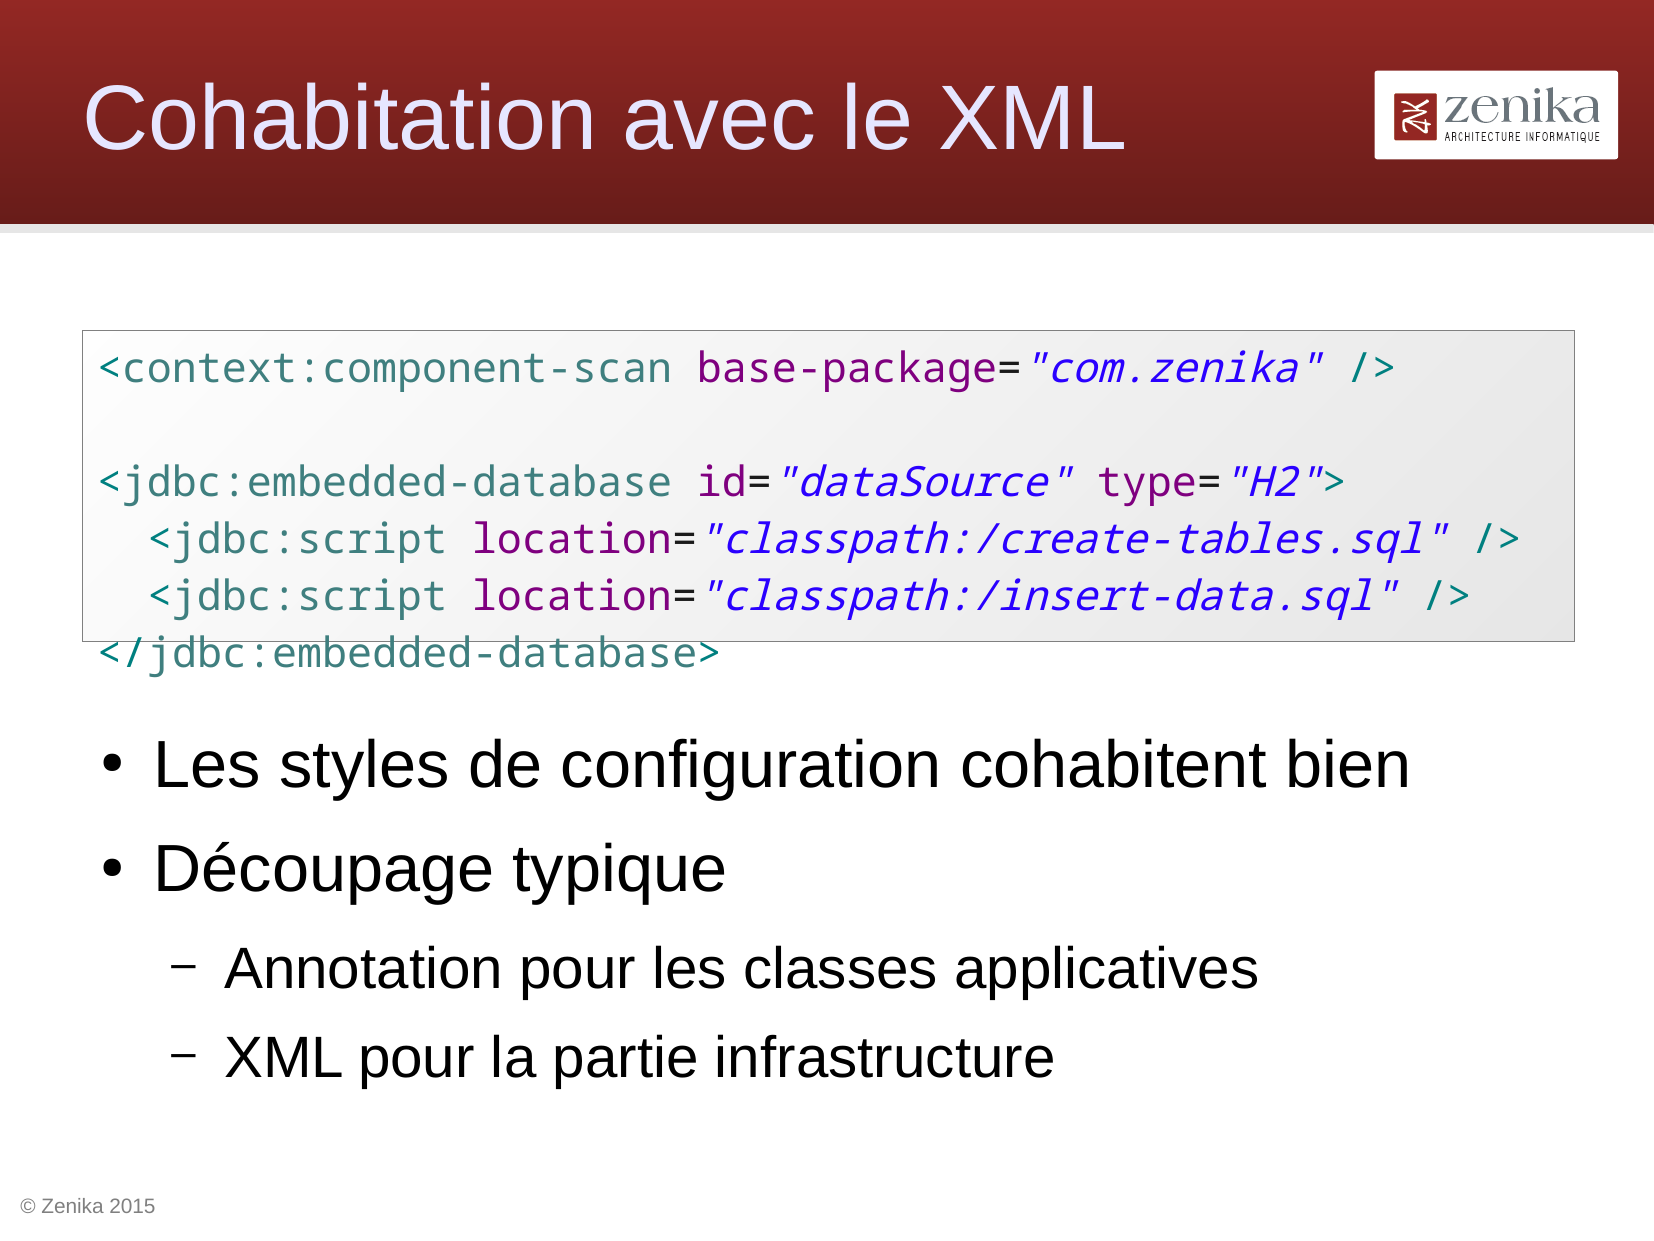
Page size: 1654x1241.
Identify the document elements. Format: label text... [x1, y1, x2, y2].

title Cohabitation avec le XML [82, 13, 1571, 222]
list Les styles de configuration cohabitent bien Découpage typique Annotation pour les classes applicatives XML pour la partie infrastructure [82, 727, 1538, 1241]
picture [1571, 82, 1600, 149]
text_box <context:component-scan base-package="com.zenika" /> <jdbc:embedded-database id="dataSource" type="H2"> <jdbc:script location="classpath:/create-tables.sql" /> <jdbc:script location="classpath:/insert-data.sql" /> </jdbc:embedded-database> [82, 330, 1575, 642]
